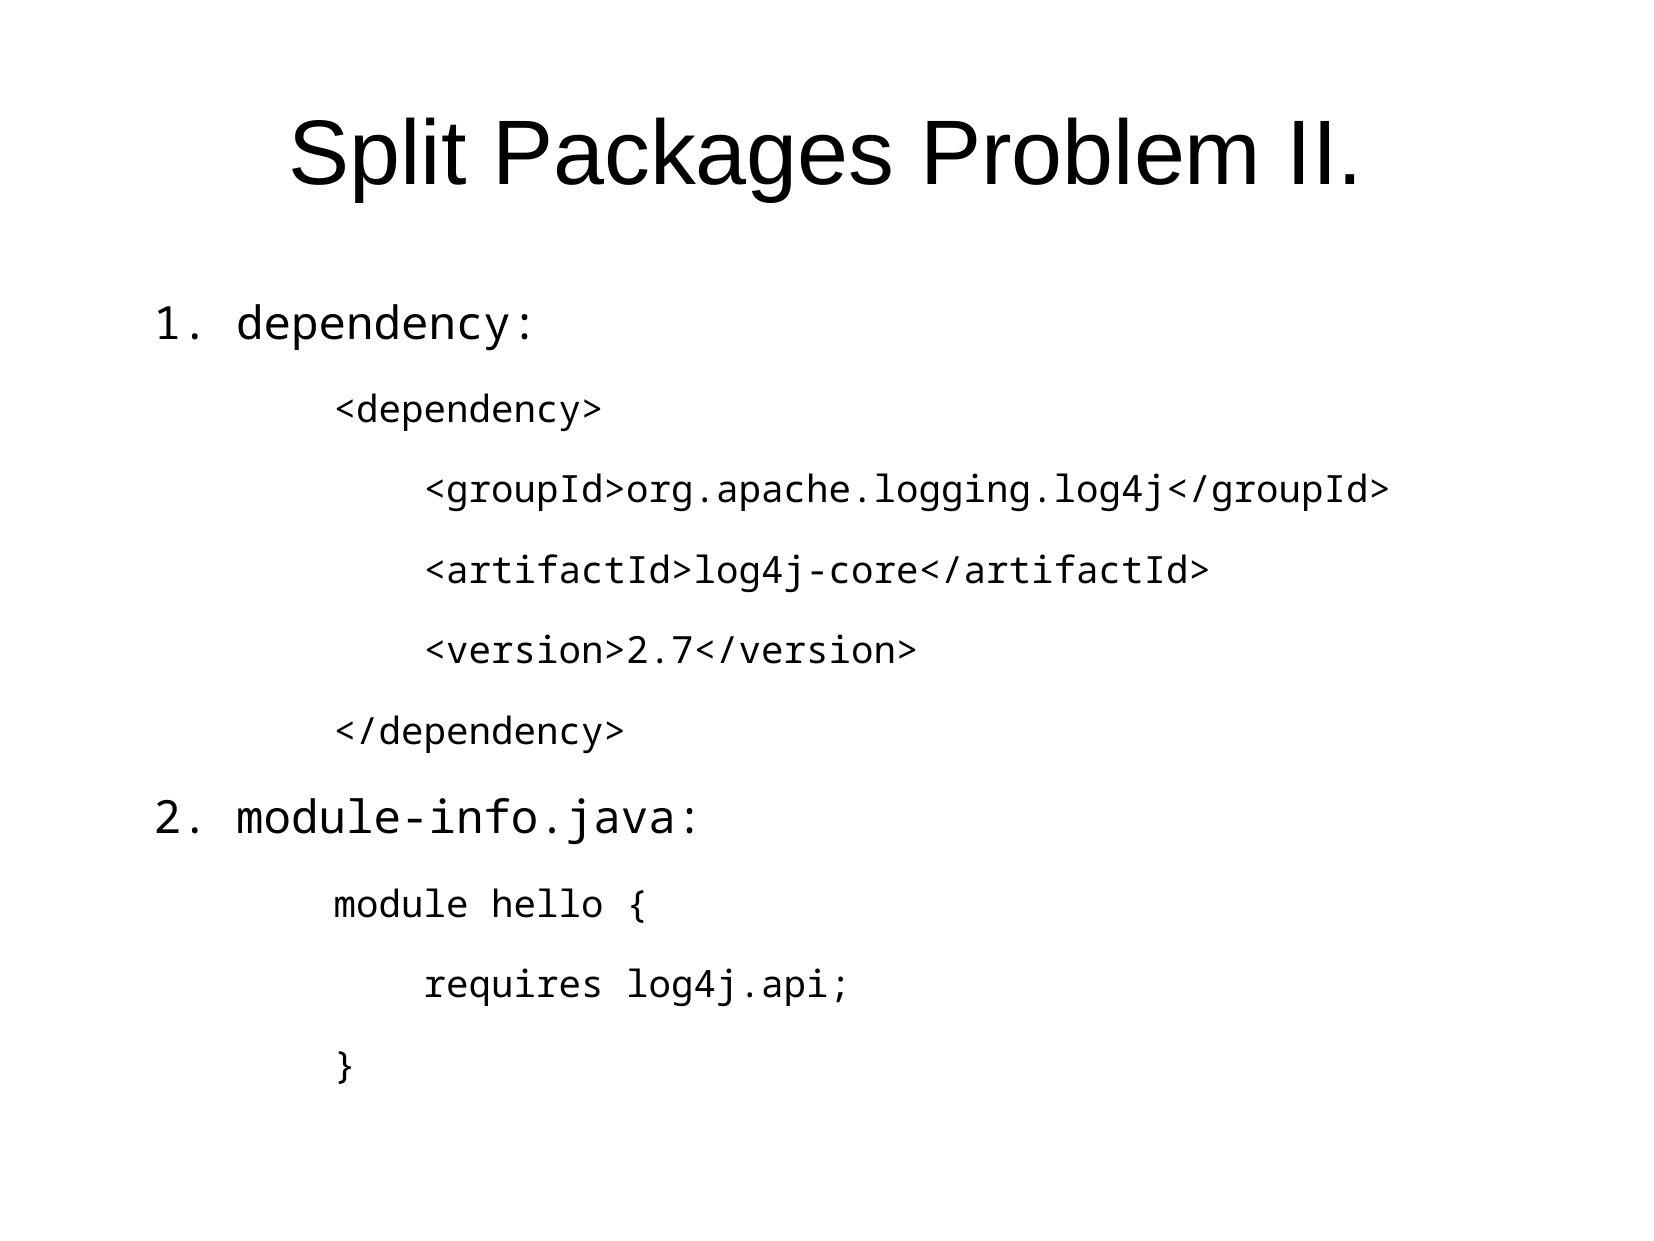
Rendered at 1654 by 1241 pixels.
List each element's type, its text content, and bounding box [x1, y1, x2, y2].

title Split Packages Problem II. [82, 49, 1571, 257]
list 1. dependency: <dependency> <groupId>org.apache.logging.log4j</groupId> <artifactId>log4j-core</artifactId> <version>2.7</version> </dependency> 2. module-info.java: module hello { requires log4j.api; } [82, 290, 1571, 1205]
